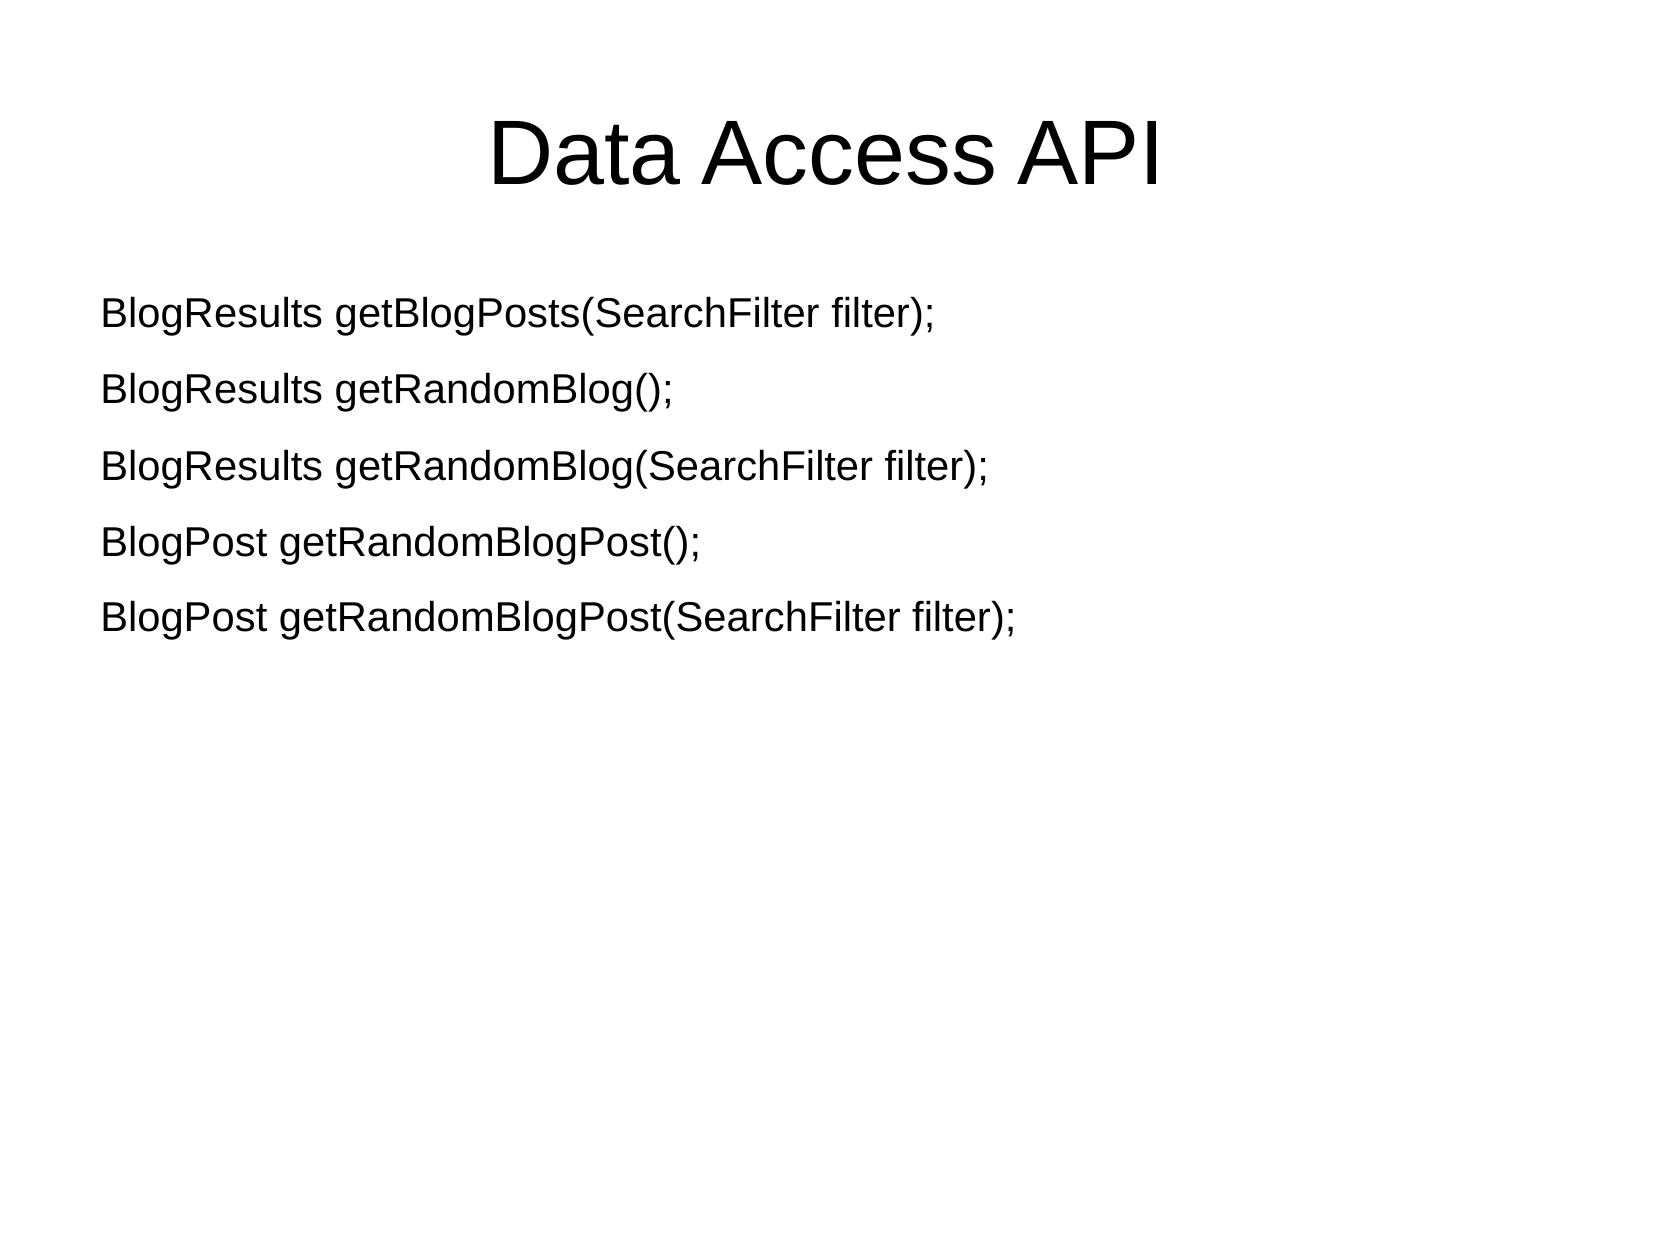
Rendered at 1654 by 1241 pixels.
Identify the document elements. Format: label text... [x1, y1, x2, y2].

list BlogResults getBlogPosts(SearchFilter filter); BlogResults getRandomBlog(); BlogResults getRandomBlog(SearchFilter filter); BlogPost getRandomBlogPost(); BlogPost getRandomBlogPost(SearchFilter filter); [82, 290, 1571, 1109]
title Data Access API [82, 56, 1571, 250]
